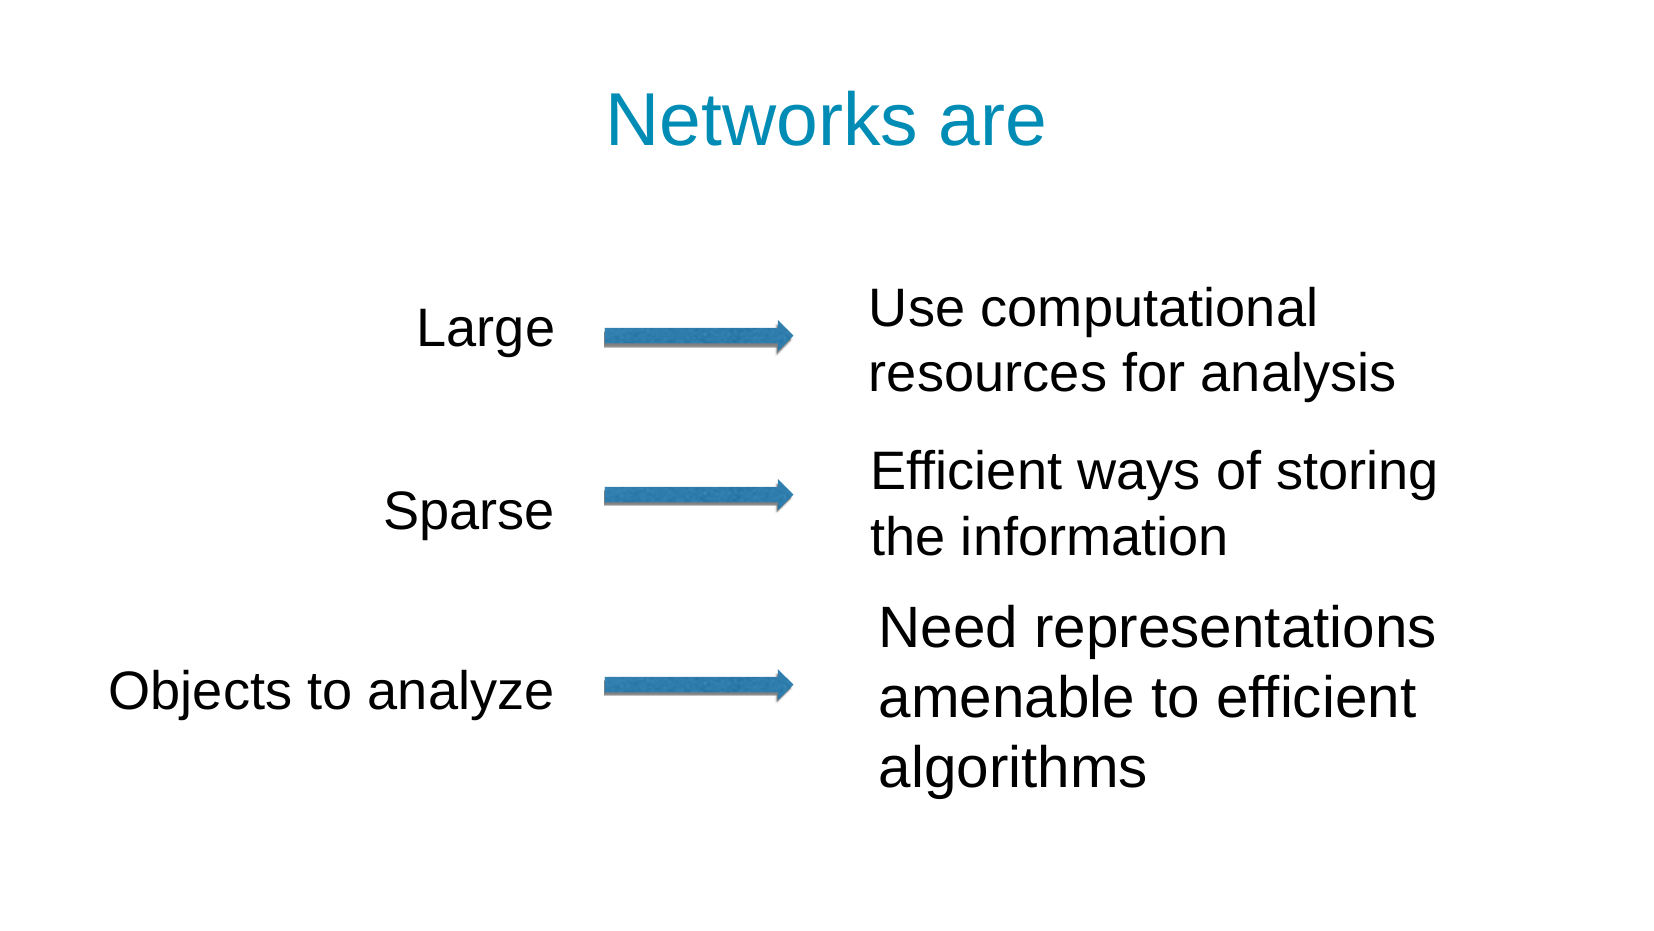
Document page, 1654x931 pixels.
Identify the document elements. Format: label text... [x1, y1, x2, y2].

text_box Large Sparse Objects to analyze [0, 233, 564, 779]
text_box Need representations amenable to efficient algorithms [870, 580, 1630, 808]
text_box [604, 320, 794, 352]
text_box Use computational resources for analysis [860, 264, 1407, 411]
text_box Efficient ways of storing the information [862, 427, 1449, 575]
text_box Networks are [161, 65, 1492, 166]
text_box [604, 669, 794, 701]
text_box [604, 479, 794, 511]
